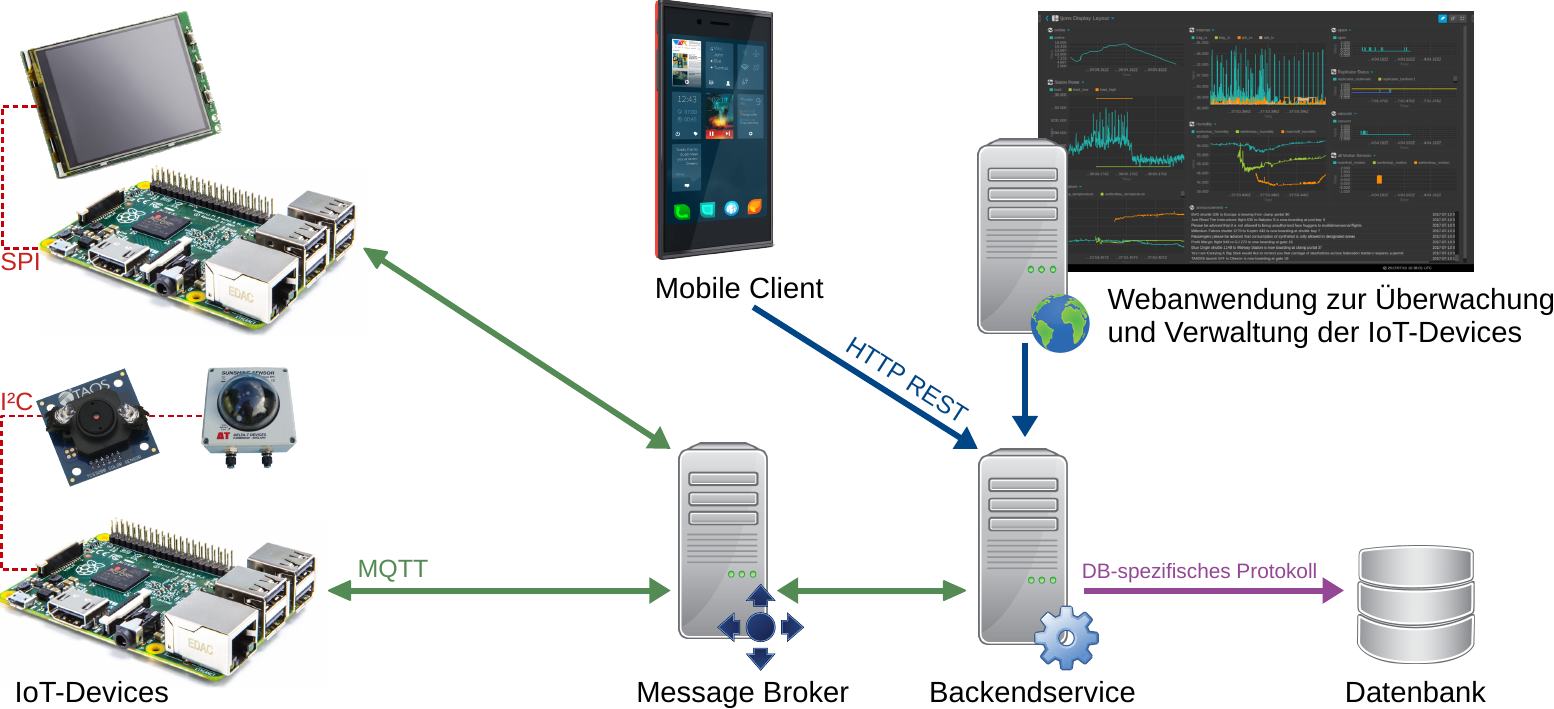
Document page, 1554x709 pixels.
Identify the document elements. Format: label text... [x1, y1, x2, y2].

text_box Datenbank [1344, 675, 1487, 709]
picture [678, 442, 808, 674]
text_box MQTT [357, 555, 429, 584]
text_box SPI [0, 240, 56, 284]
picture [977, 11, 1474, 355]
picture [799, 579, 808, 588]
picture [20, 11, 369, 337]
text_box Mobile Client [655, 271, 825, 305]
picture [655, 0, 776, 260]
text_box HTTP REST [824, 316, 990, 444]
text_box Webanwendung zur Überwachung und Verwaltung der IoT-Devices [1107, 283, 1554, 350]
picture [36, 368, 160, 487]
picture [0, 517, 329, 689]
picture [201, 367, 297, 469]
picture [978, 448, 1108, 680]
text_box Message Broker [636, 675, 850, 709]
picture [1357, 545, 1475, 665]
text_box Backendservice [929, 675, 1137, 709]
text_box I²C [0, 380, 49, 424]
text_box IoT-Devices [14, 675, 170, 709]
text_box DB-spezifisches Protokoll [1067, 552, 1333, 591]
